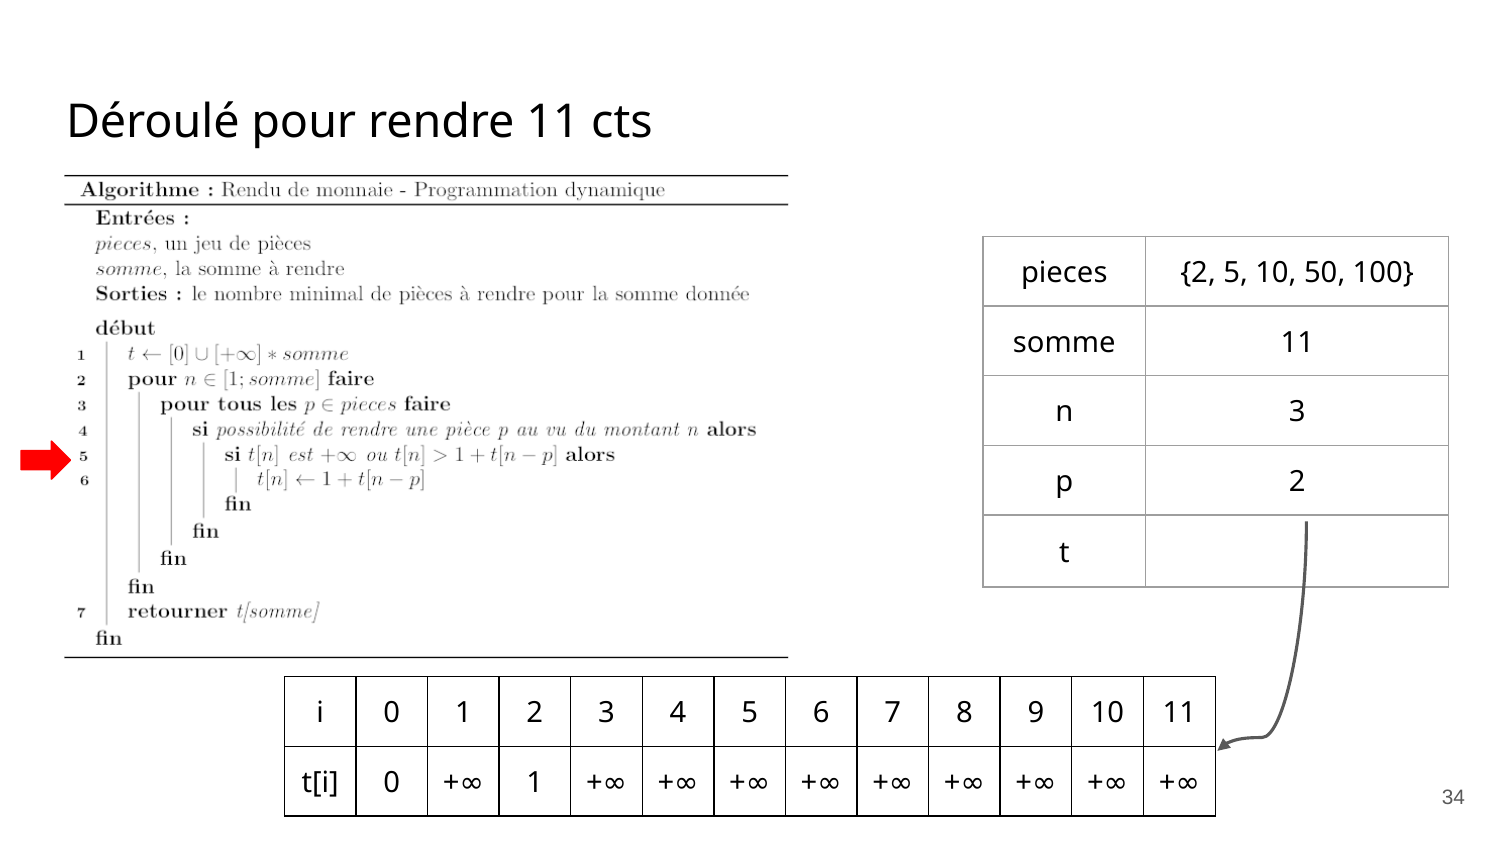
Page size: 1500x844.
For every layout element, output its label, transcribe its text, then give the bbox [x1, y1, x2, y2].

table_cell +∞ [1144, 747, 1215, 815]
slide_number <numéro> [1389, 764, 1480, 830]
table_header 5 [715, 677, 785, 746]
table_header 2 [500, 677, 570, 746]
table_cell +∞ [571, 747, 642, 815]
picture [63, 173, 789, 660]
table_cell +∞ [1072, 747, 1143, 815]
table_cell [1146, 516, 1448, 586]
table_cell 2 [1146, 446, 1448, 514]
table_header 10 [1072, 677, 1143, 746]
table_cell t[i] [285, 747, 355, 815]
table_cell n [984, 376, 1145, 445]
table_header pieces [984, 237, 1145, 305]
table_header 1 [428, 677, 498, 746]
table_header 11 [1144, 677, 1215, 746]
table_cell 1 [500, 747, 570, 815]
table_cell +∞ [715, 747, 785, 815]
text_box [21, 441, 71, 480]
table_header {2, 5, 10, 50, 100} [1146, 237, 1448, 305]
table_cell +∞ [929, 747, 999, 815]
table_header 3 [571, 677, 642, 746]
table_header 0 [357, 677, 427, 746]
table_cell 11 [1146, 307, 1448, 375]
table_header 9 [1001, 677, 1071, 746]
table_cell +∞ [858, 747, 928, 815]
table_cell t [984, 516, 1145, 586]
table_cell 0 [357, 747, 427, 815]
table_header 7 [858, 677, 928, 746]
title Déroulé pour rendre 11 cts [51, 72, 1449, 167]
table_cell +∞ [428, 747, 498, 815]
table_cell +∞ [643, 747, 713, 815]
table_header 6 [786, 677, 856, 746]
table_cell 3 [1146, 376, 1448, 445]
table_header 8 [929, 677, 999, 746]
table_header i [285, 677, 355, 746]
table_cell p [984, 446, 1145, 514]
table_cell +∞ [786, 747, 856, 815]
table_cell +∞ [1001, 747, 1071, 815]
table_cell somme [984, 307, 1145, 375]
table_header 4 [643, 677, 713, 746]
